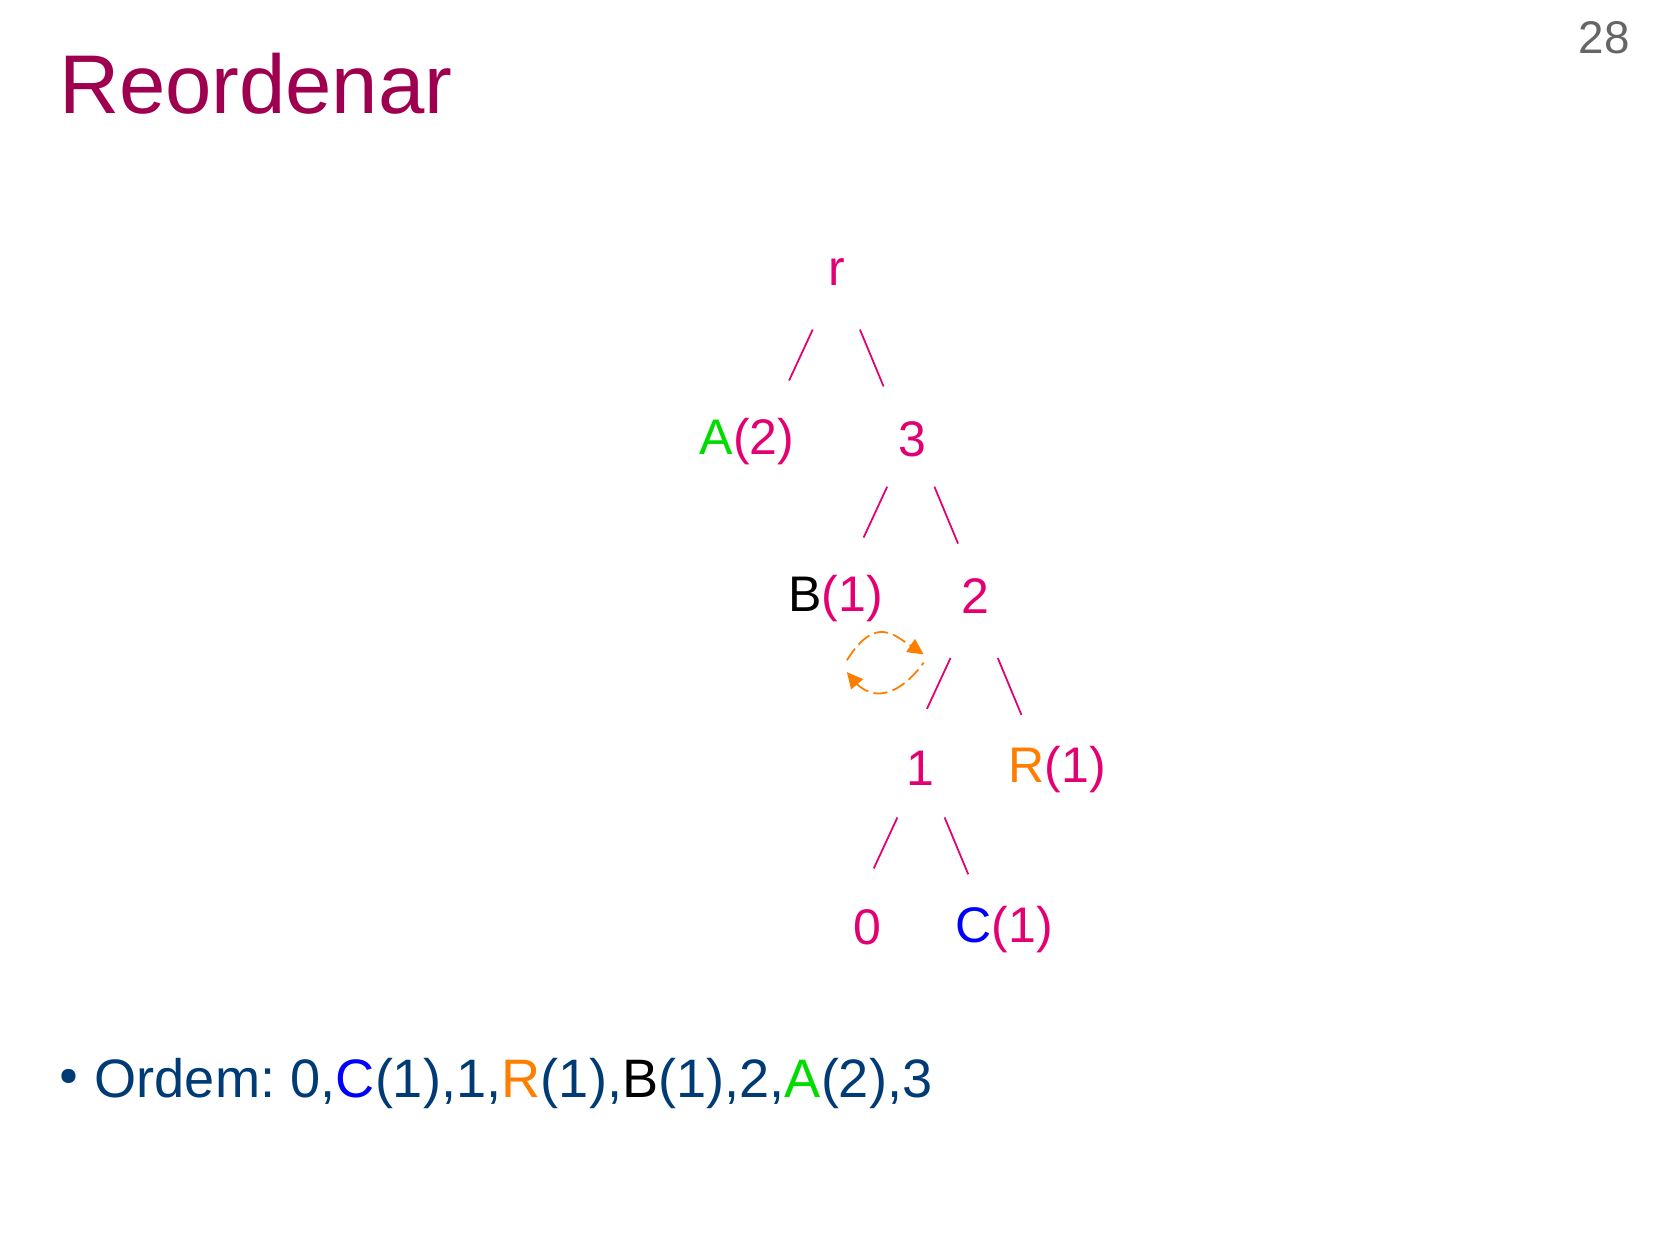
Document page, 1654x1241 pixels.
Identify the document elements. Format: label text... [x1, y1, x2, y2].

text_box A(2) [685, 401, 845, 473]
text_box 1 [891, 732, 945, 804]
text_box 2 [946, 561, 1000, 632]
text_box R(1) [994, 730, 1158, 815]
title Reordenar [59, 29, 1595, 148]
text_box C(1) [940, 889, 1105, 975]
text_box 0 [838, 892, 892, 963]
text_box 3 [883, 404, 937, 475]
text_box r [813, 232, 860, 304]
text_box B(1) [773, 559, 924, 630]
list Ordem: 0,C(1),1,R(1),B(1),2,A(2),3 [59, 236, 1595, 1211]
